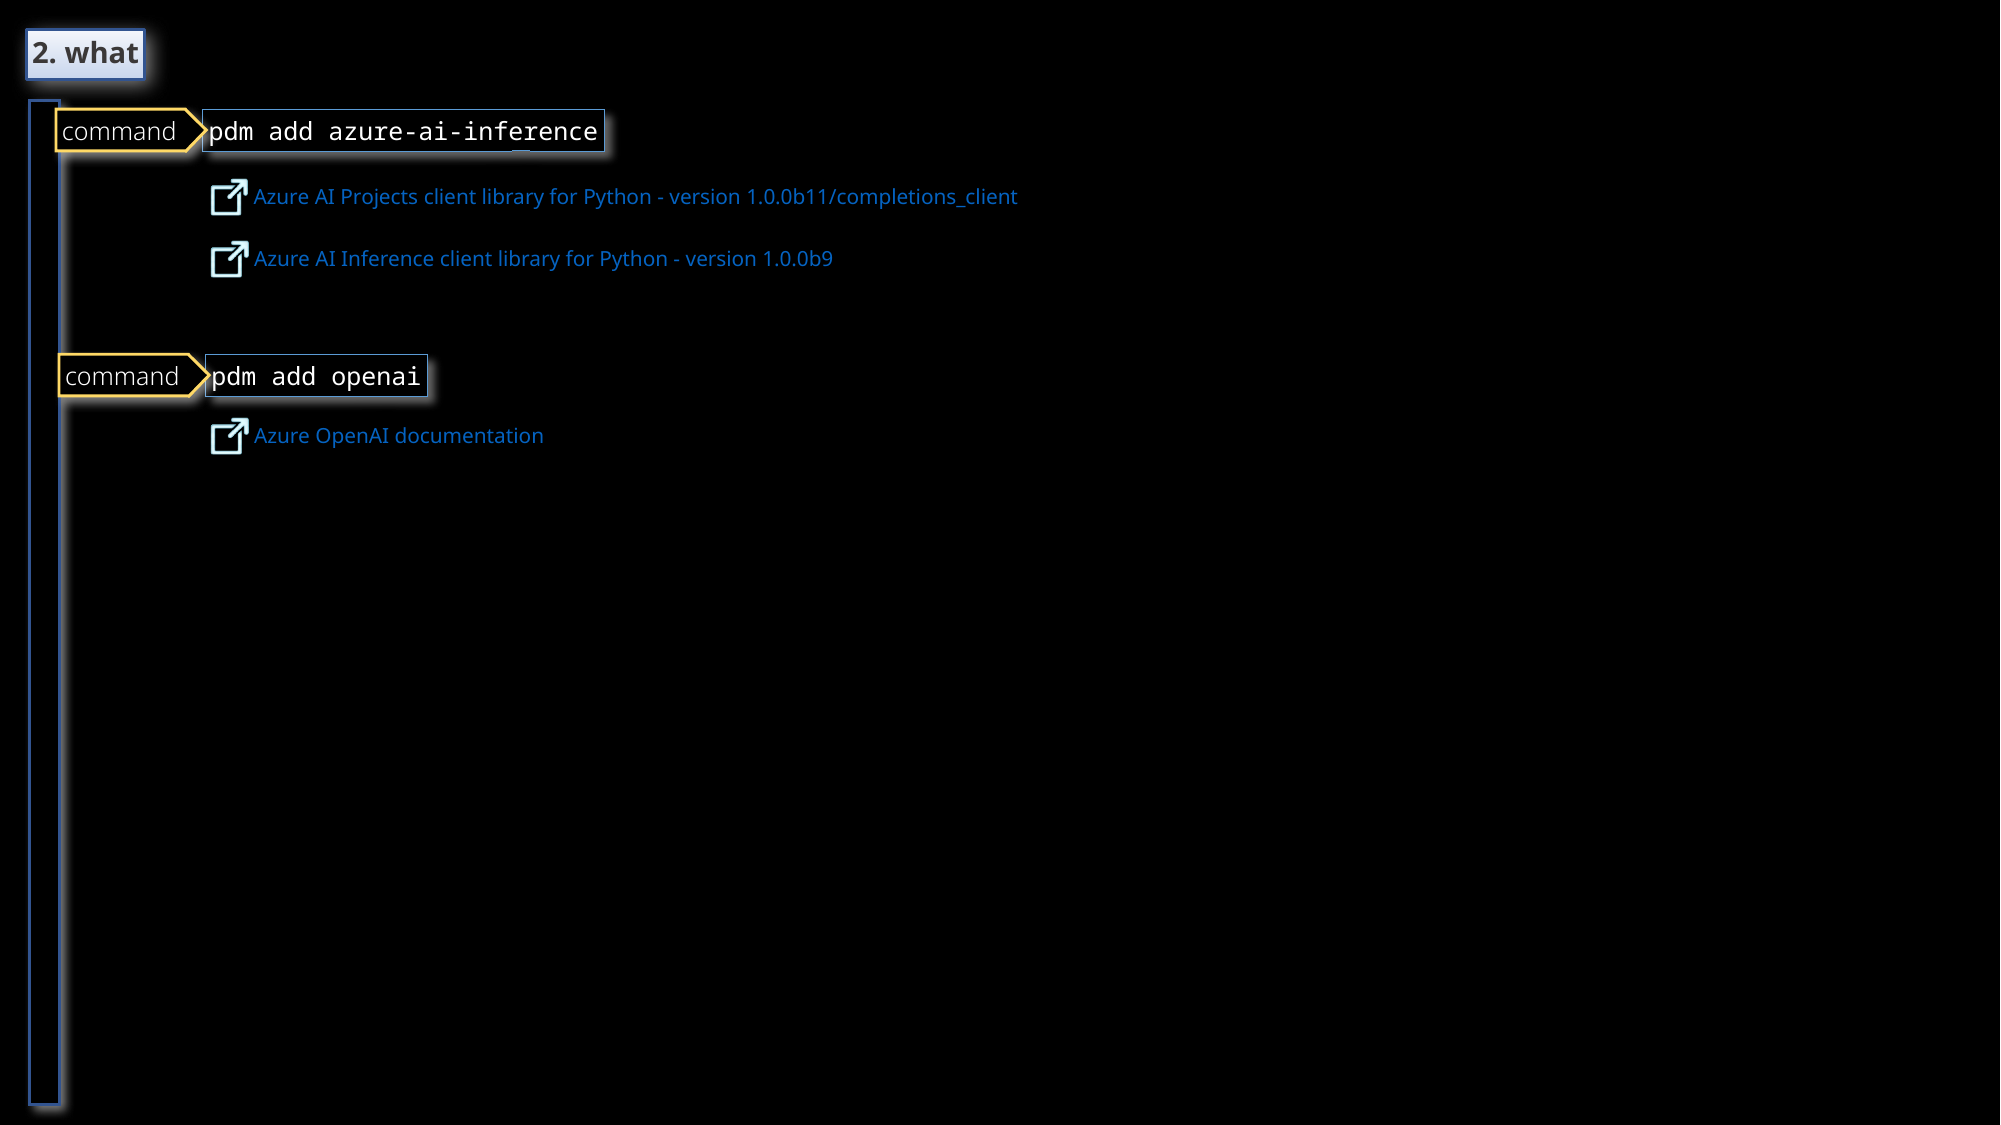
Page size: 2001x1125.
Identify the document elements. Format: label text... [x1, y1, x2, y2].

text_box pdm add azure-ai-inference [202, 109, 605, 152]
picture [206, 413, 253, 459]
picture [206, 174, 252, 220]
text_box pdm add openai [205, 354, 428, 397]
text_box Azure OpenAI documentation [253, 415, 559, 459]
text_box command [58, 354, 210, 397]
text_box Azure AI Projects client library for Python - version 1.0.0b11/completions_client [252, 176, 1033, 220]
picture [206, 236, 253, 282]
title 2. what [29, 29, 142, 80]
text_box [29, 100, 60, 1105]
text_box Azure AI Inference client library for Python - version 1.0.0b9 [253, 238, 848, 282]
text_box command [55, 109, 207, 152]
